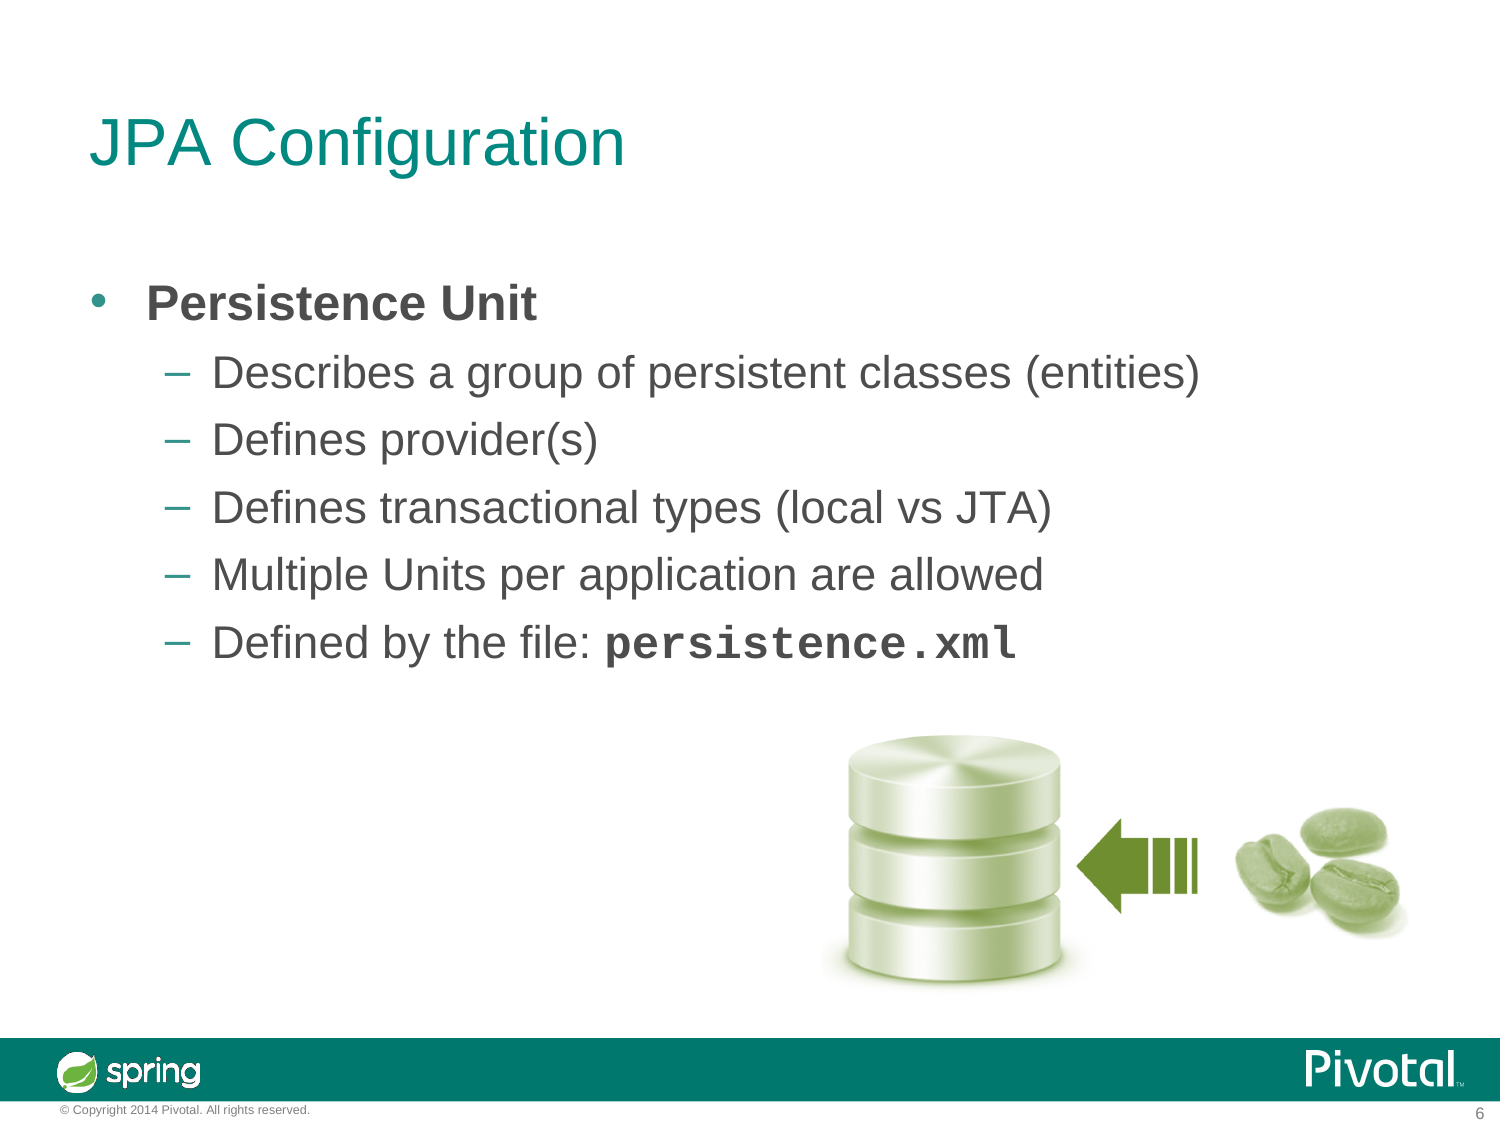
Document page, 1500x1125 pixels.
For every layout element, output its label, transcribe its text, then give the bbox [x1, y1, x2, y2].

title JPA Configuration [75, 45, 1426, 233]
picture [32, 1041, 210, 1103]
picture [822, 728, 1415, 1000]
list Persistence Unit Describes a group of persistent classes (entities) Defines provider(s) Defines transactional types (local vs JTA) Multiple Units per application are allowed Defined by the file: persistence.xml [75, 262, 1426, 1010]
picture [1306, 1050, 1464, 1087]
